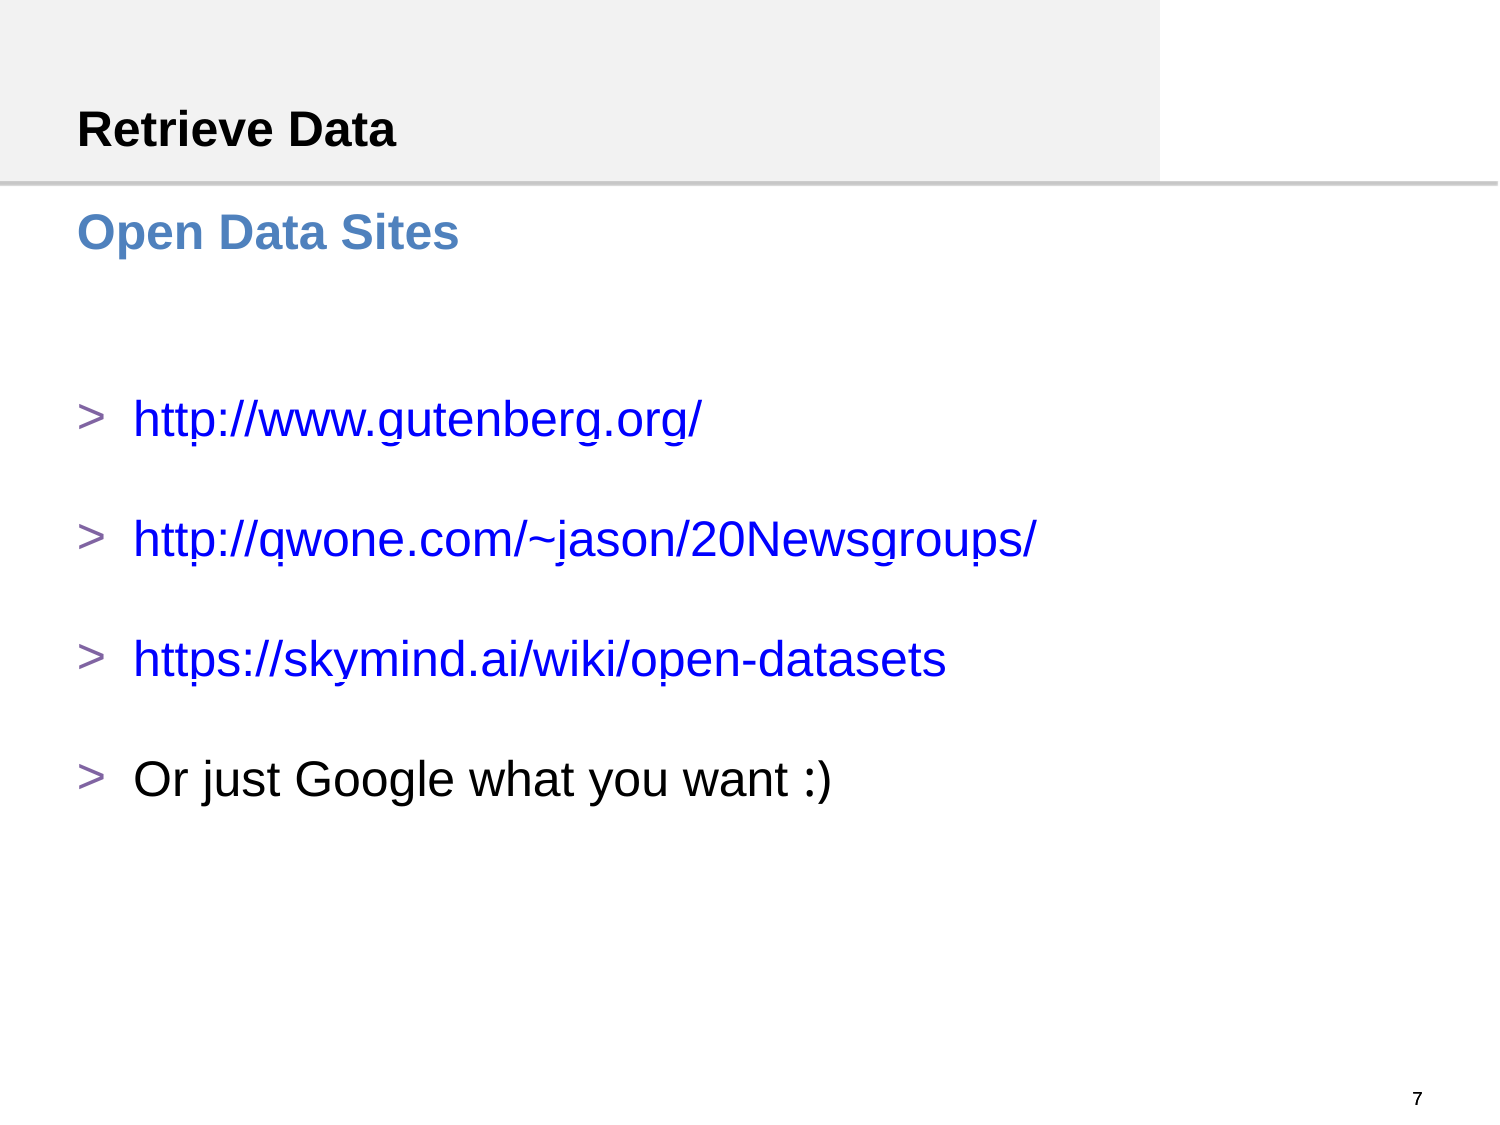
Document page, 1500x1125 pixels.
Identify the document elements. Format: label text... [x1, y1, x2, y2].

text_box Retrieve Data [76, 39, 1042, 157]
text_box http://www.gutenberg.org/ http://qwone.com/~jason/20Newsgroups/ https://skymind.ai/wiki/open-datasets Or just Google what you want :) [76, 326, 1424, 1024]
text_box Open Data Sites [76, 200, 1424, 259]
